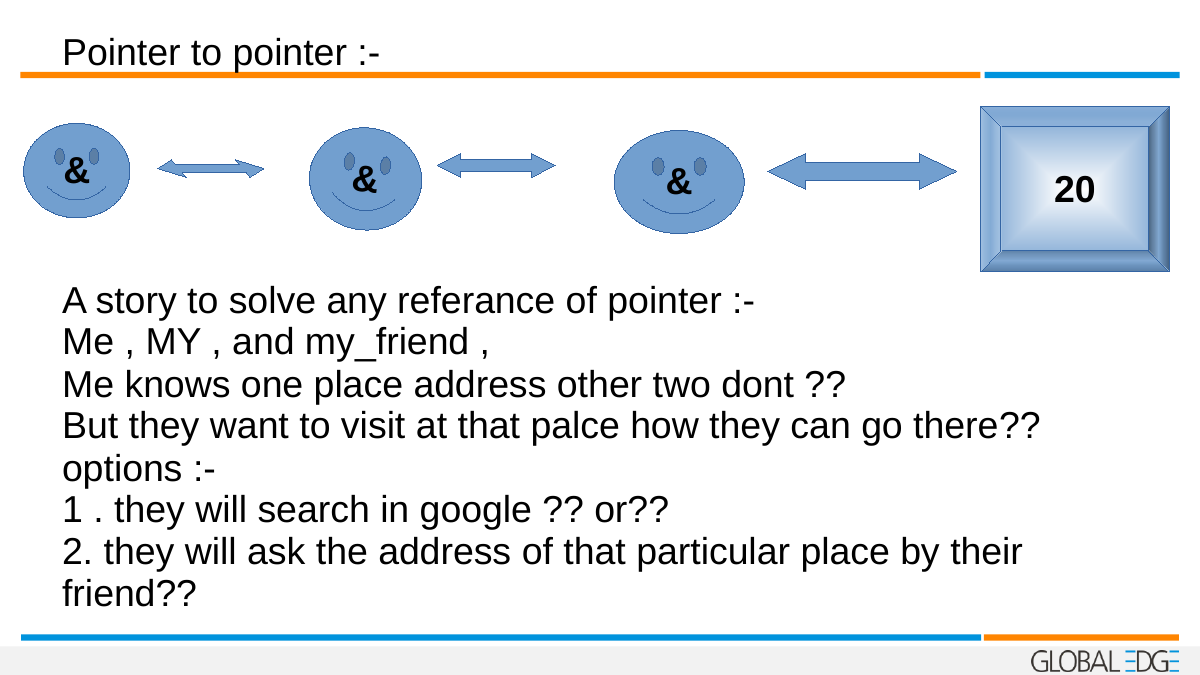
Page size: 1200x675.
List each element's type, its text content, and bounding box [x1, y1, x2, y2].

text_box [767, 153, 957, 190]
text_box & [614, 130, 745, 234]
text_box [157, 159, 264, 178]
text_box Pointer to pointer :- [47, 23, 396, 81]
text_box A story to solve any referance of pointer :- Me , MY , and my_friend , Me knows one place address other two dont ?? But they want to visit at that palce how they can go there​​?? options :- 1 . they will search in google ?? or?? 2. they will ask the address of that particular place by their friend?? [47, 271, 1170, 623]
text_box & [309, 127, 422, 231]
picture [1031, 650, 1179, 672]
text_box [437, 153, 556, 178]
text_box 20 [1001, 127, 1148, 250]
text_box & [23, 123, 130, 218]
